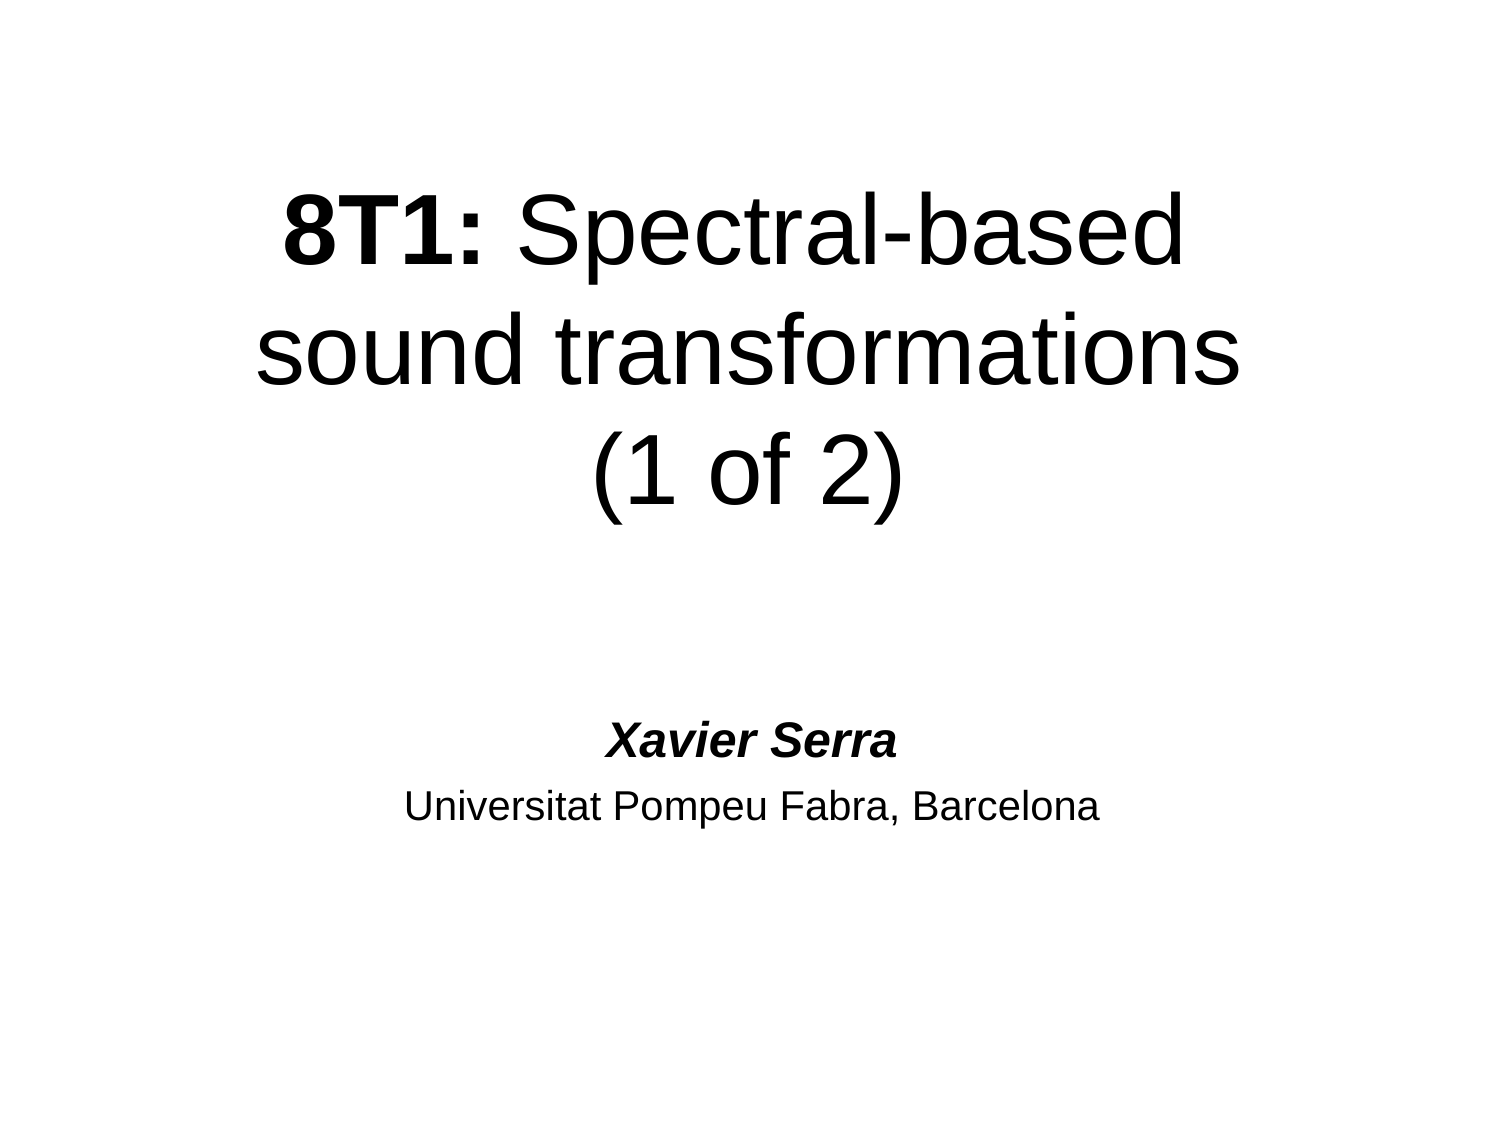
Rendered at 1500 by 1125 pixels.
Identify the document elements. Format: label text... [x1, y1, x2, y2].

text_box Xavier Serra Universitat Pompeu Fabra, Barcelona [338, 704, 1166, 887]
title 8T1: Spectral-based sound transformations (1 of 2) [126, 100, 1334, 590]
